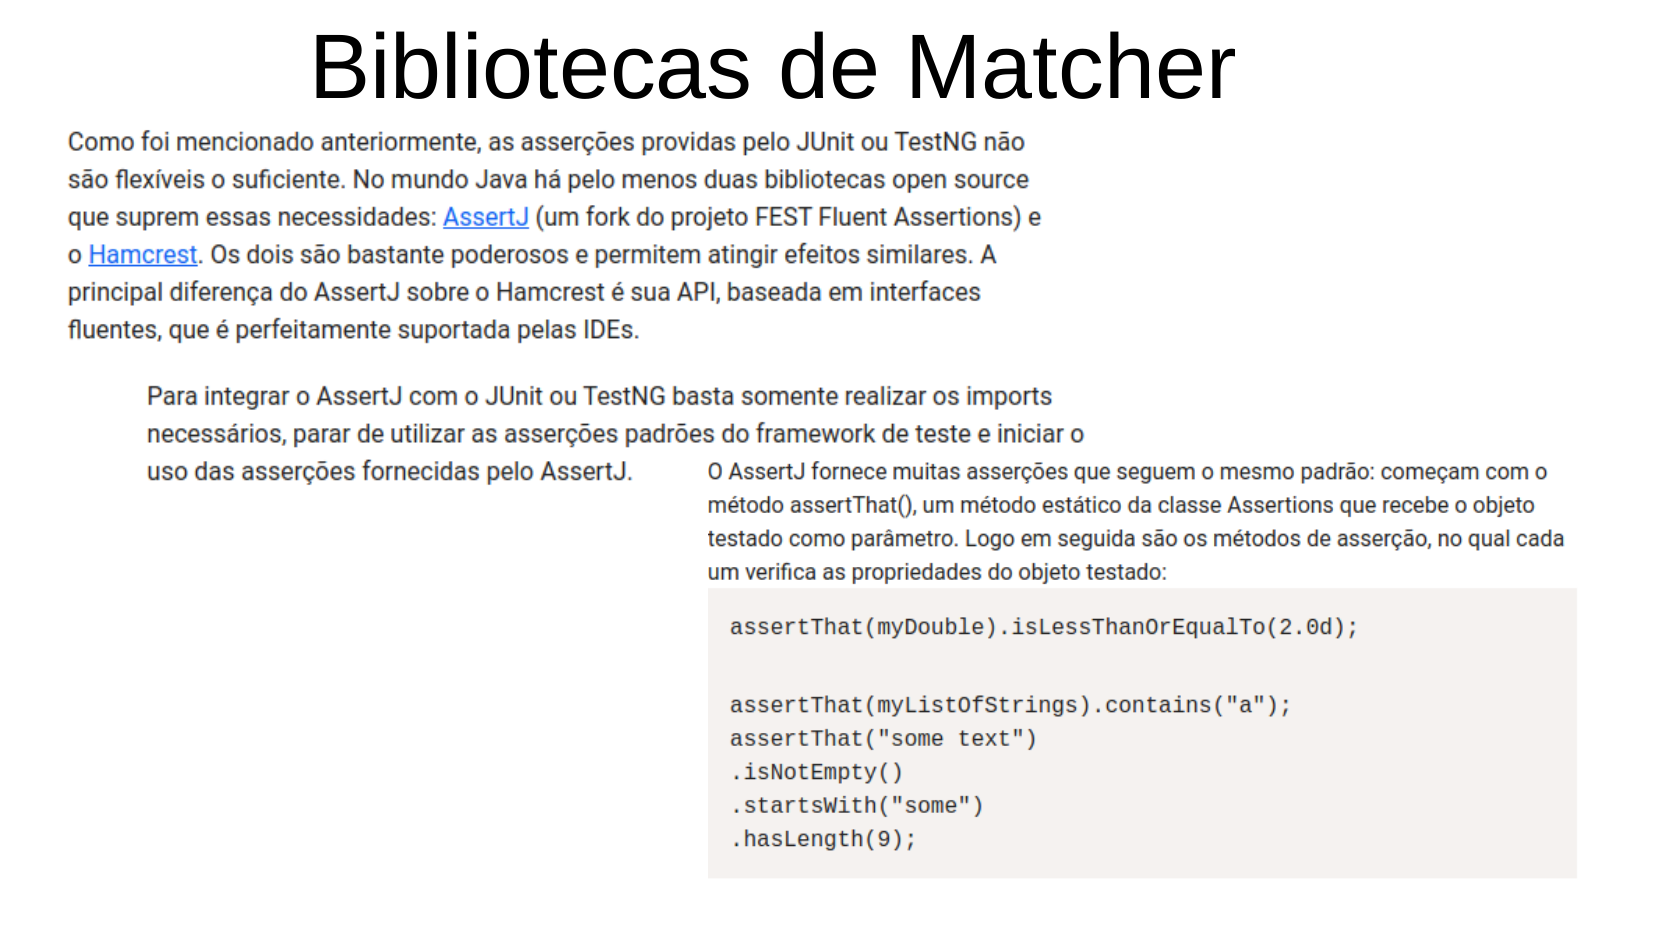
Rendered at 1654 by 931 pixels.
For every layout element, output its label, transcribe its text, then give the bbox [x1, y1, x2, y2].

title Bibliotecas de Matcher [271, 15, 1276, 119]
picture [135, 366, 1619, 898]
picture [59, 118, 1070, 348]
